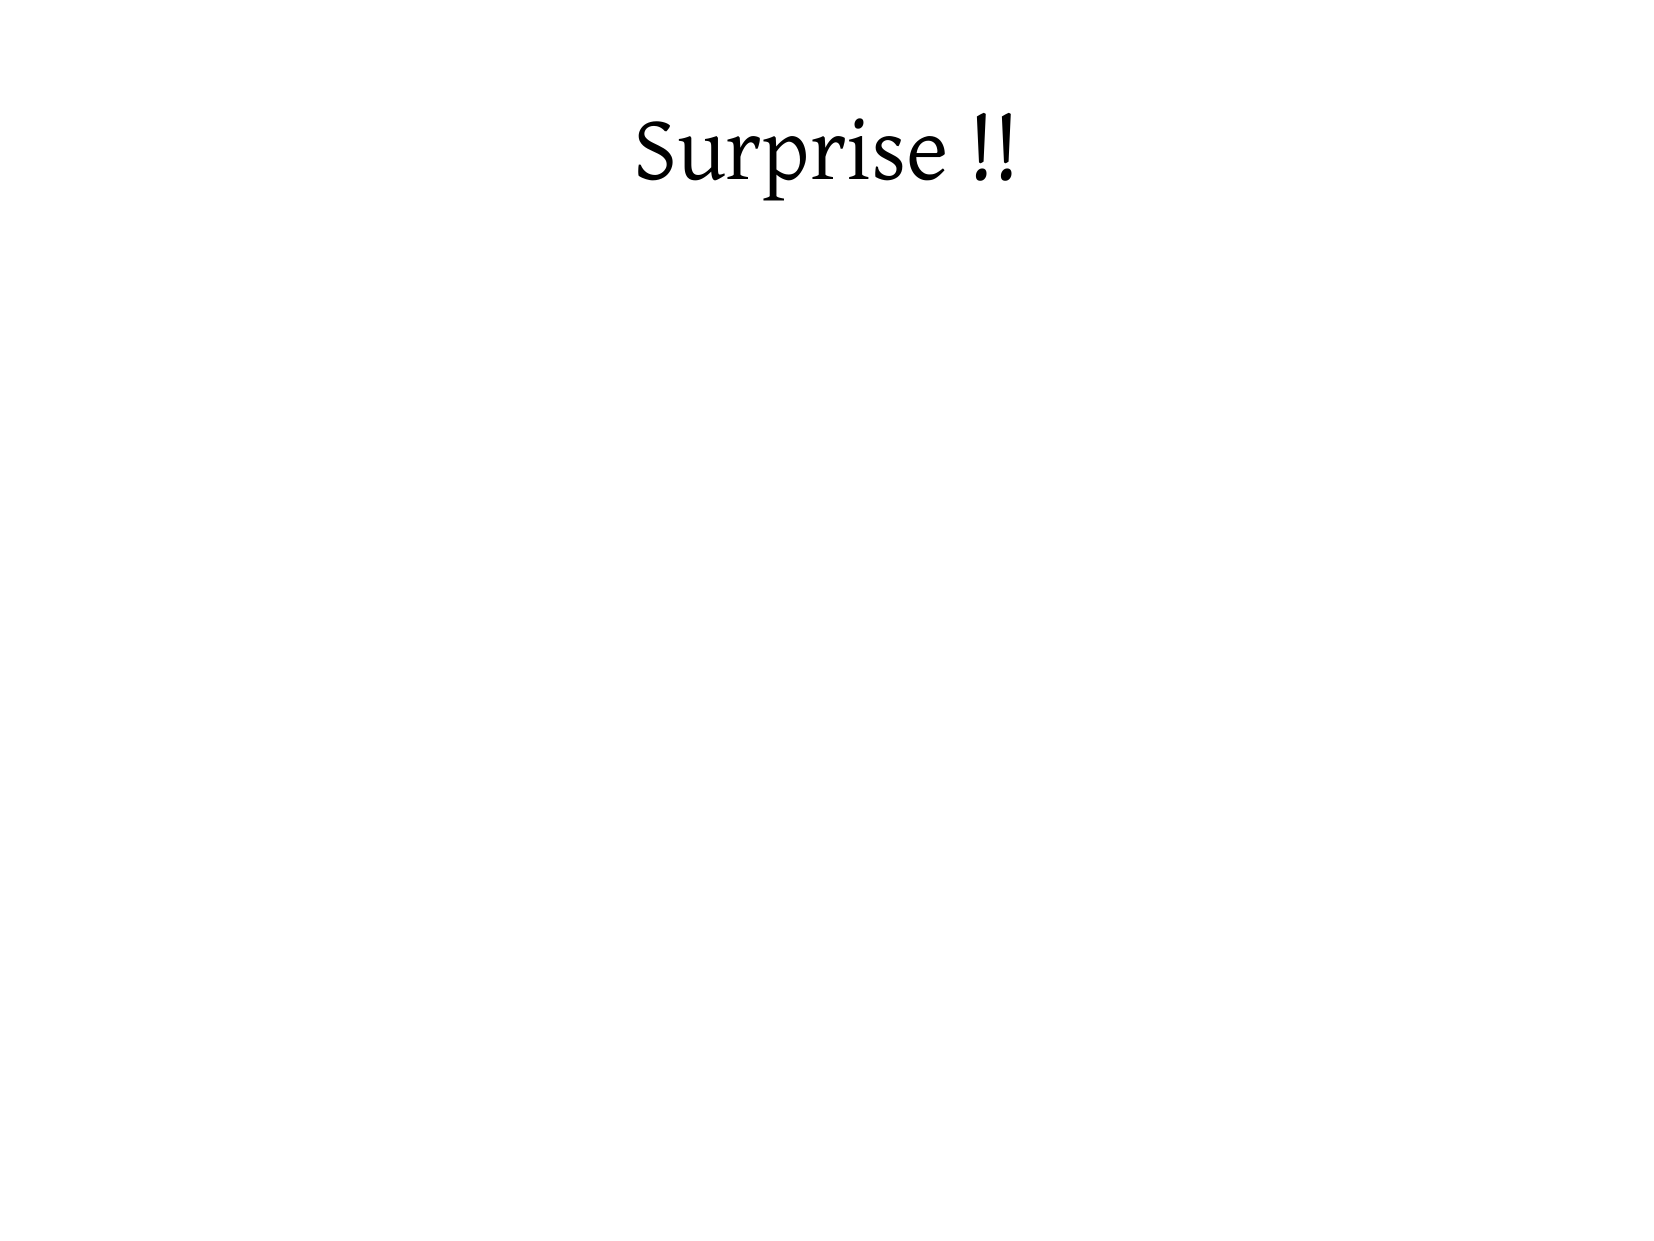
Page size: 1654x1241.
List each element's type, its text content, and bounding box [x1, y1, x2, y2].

title Surprise !! [82, 49, 1571, 257]
